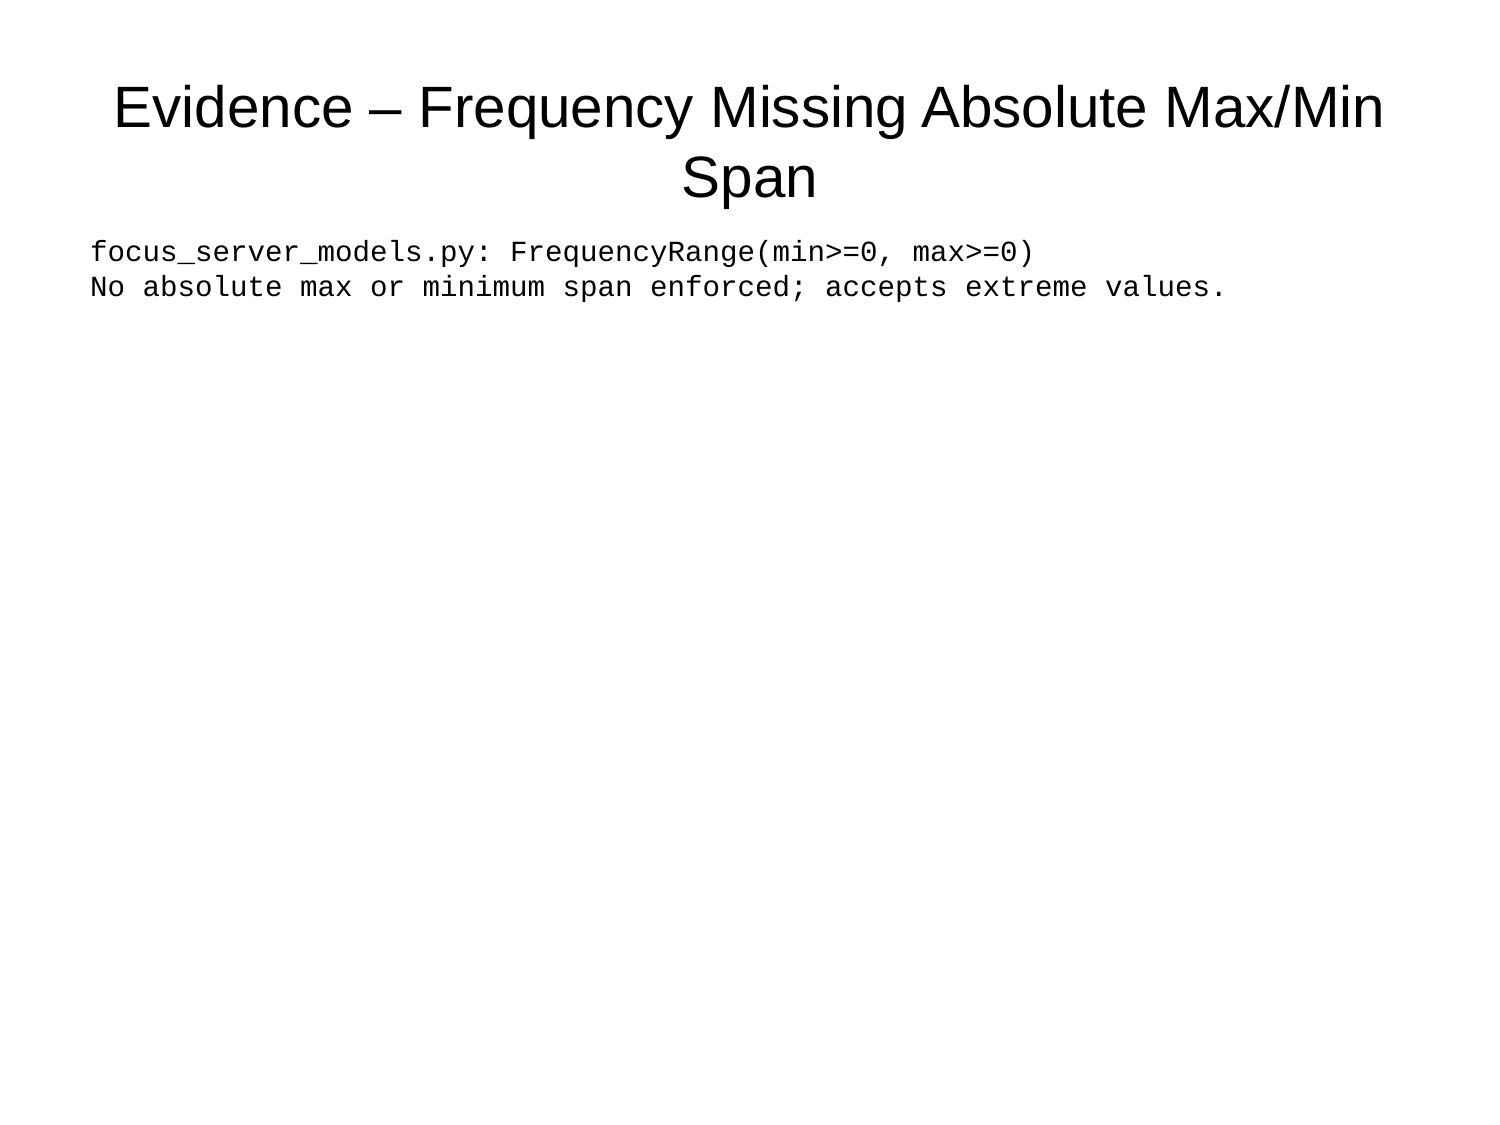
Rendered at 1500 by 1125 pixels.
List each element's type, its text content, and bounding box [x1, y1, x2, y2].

title Evidence – Frequency Missing Absolute Max/Min Span [75, 45, 1425, 224]
text_box focus_server_models.py: FrequencyRange(min>=0, max>=0) No absolute max or minimum span enforced; accepts extreme values. [74, 224, 1440, 310]
